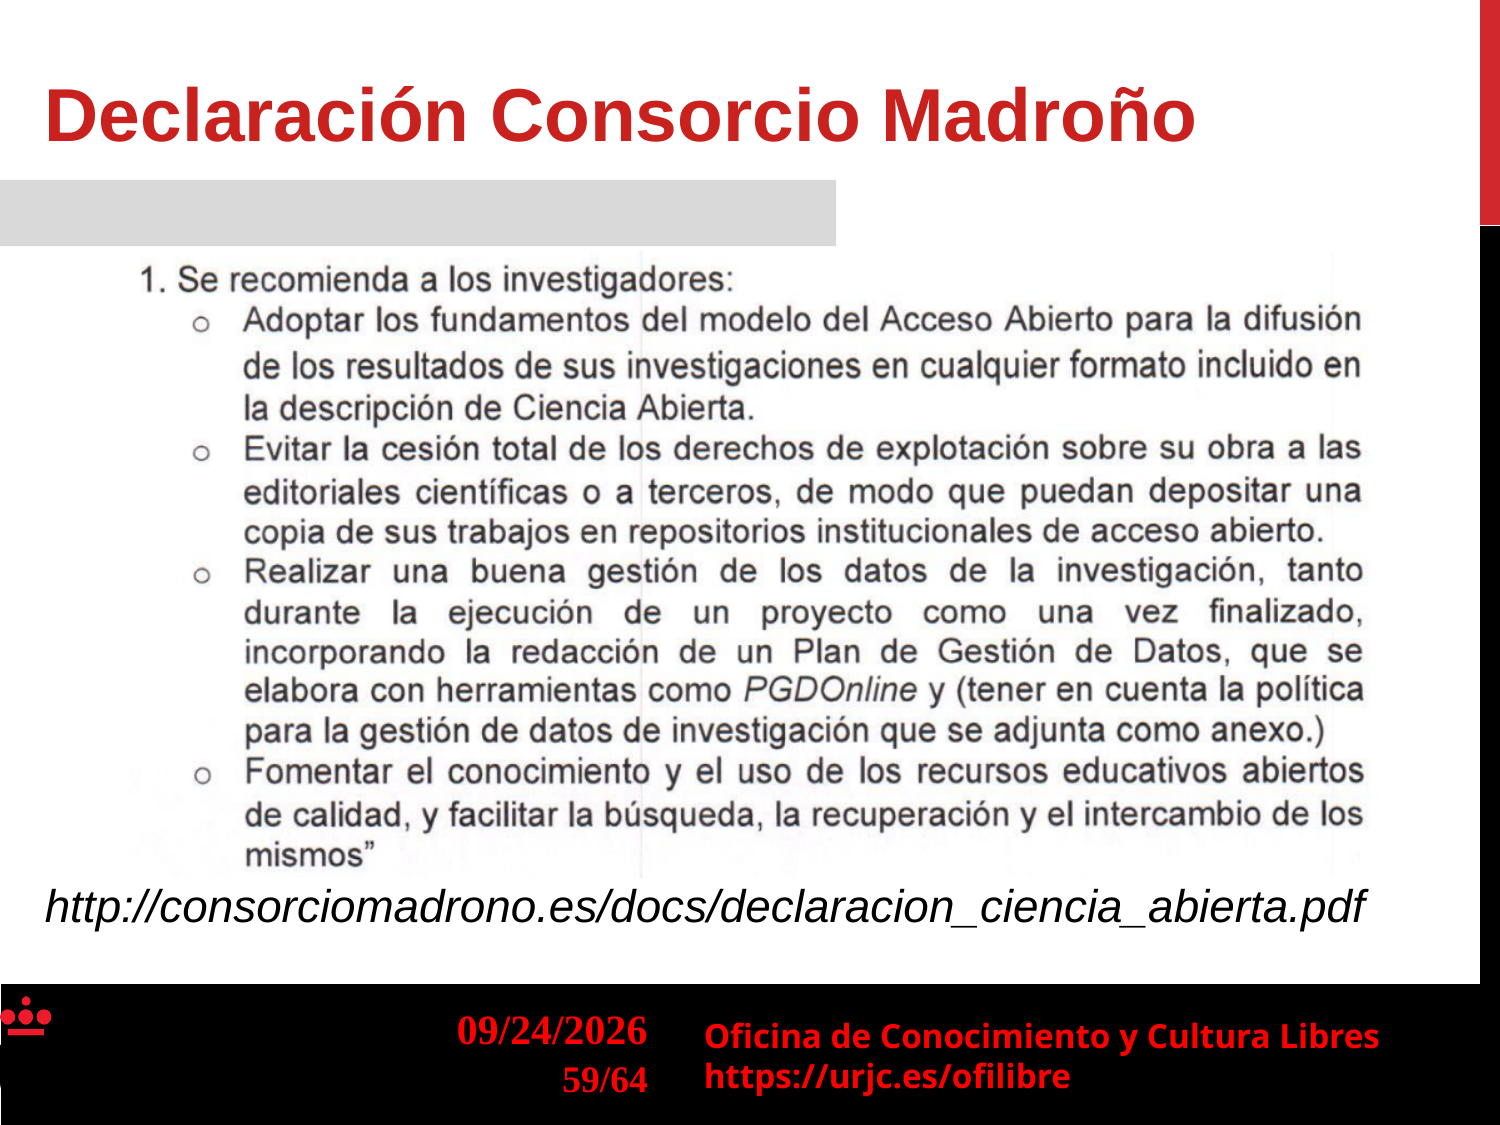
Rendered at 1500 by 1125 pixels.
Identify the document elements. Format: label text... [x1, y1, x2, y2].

text_box [40, 249, 1366, 346]
text_box Declaración Consorcio Madroño [30, 66, 1381, 249]
title [75, 15, 1425, 172]
text_box http://consorciomadrono.es/docs/declaracion_ciencia_abierta.pdf [30, 873, 1486, 1021]
picture [127, 251, 1378, 878]
